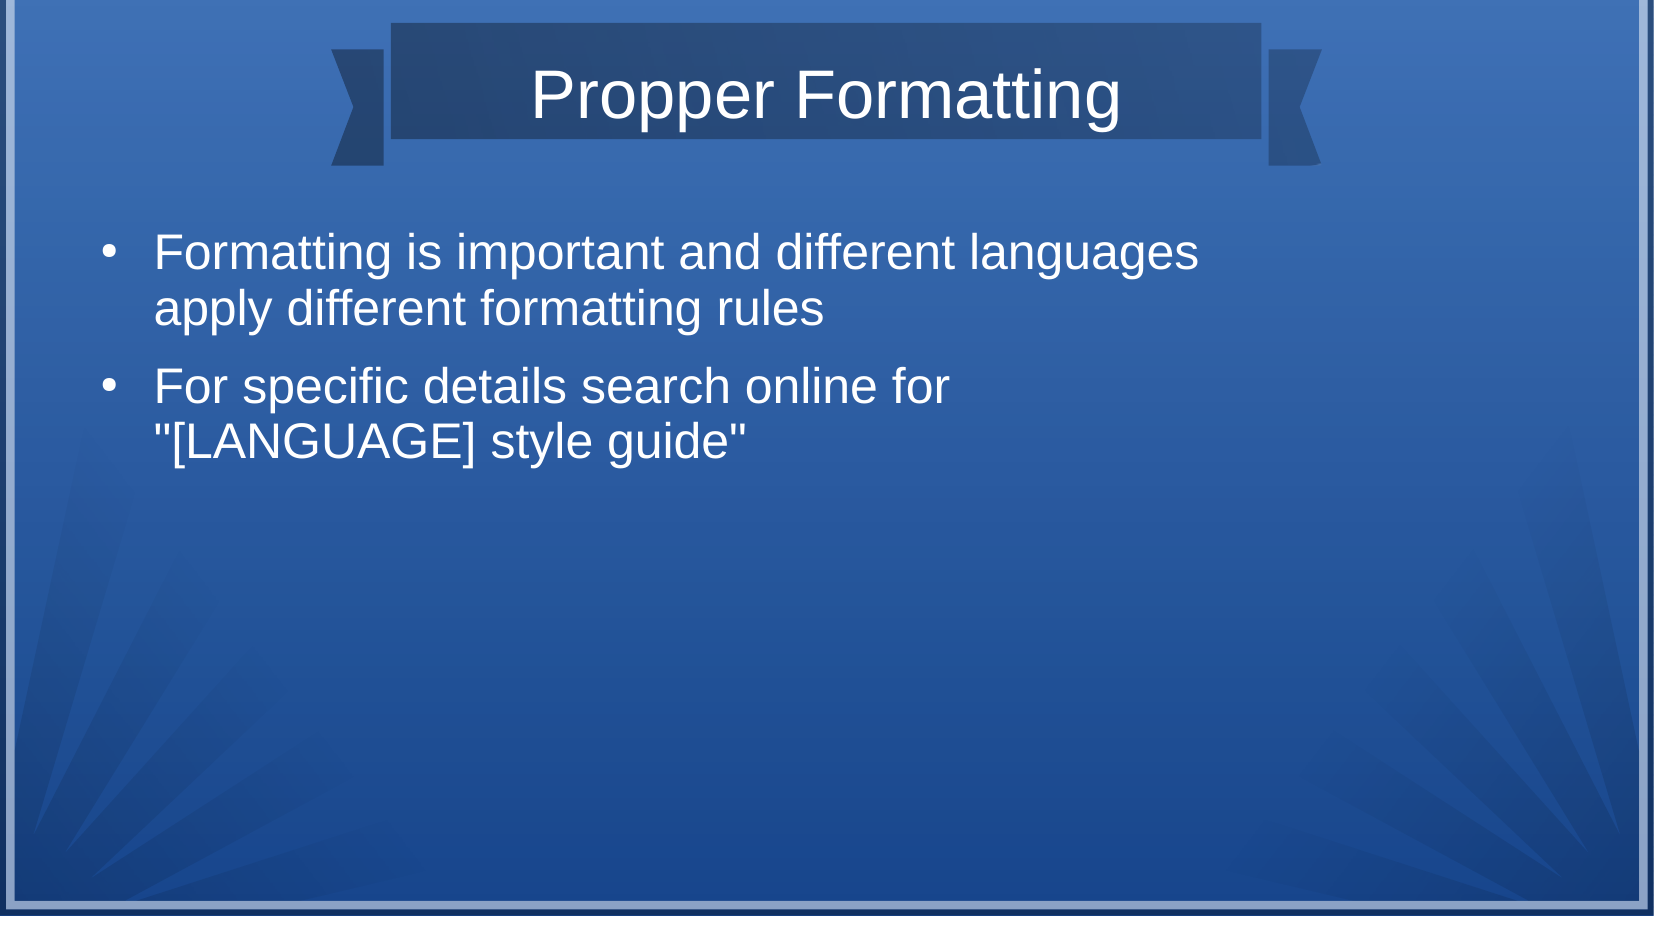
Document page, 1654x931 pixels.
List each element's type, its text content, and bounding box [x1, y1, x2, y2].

list Formatting is important and different languages apply different formatting rules For specific details search online for "[LANGUAGE] style guide" [82, 224, 1571, 848]
title Propper Formatting [389, 35, 1264, 154]
